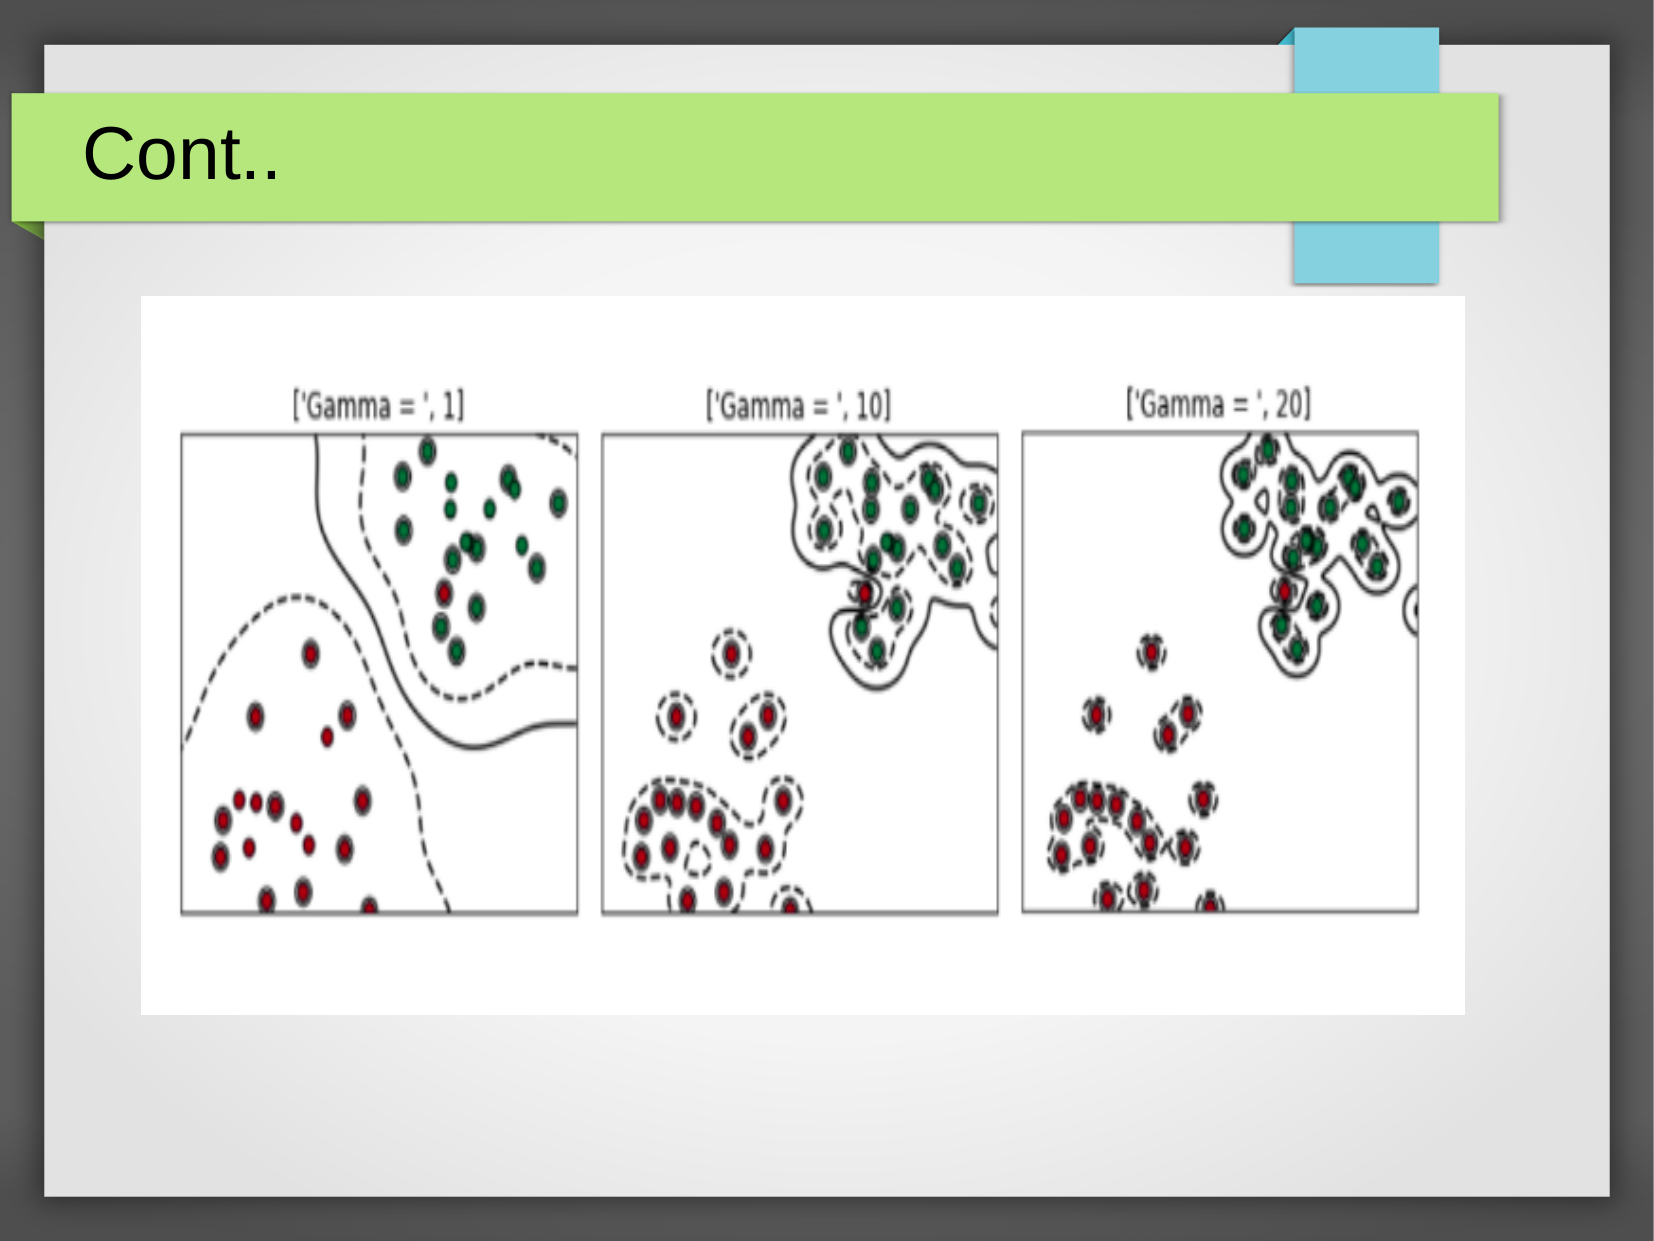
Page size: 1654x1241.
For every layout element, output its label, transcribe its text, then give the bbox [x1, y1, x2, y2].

title Cont.. [82, 94, 1264, 213]
picture [0, 0, 1654, 1241]
